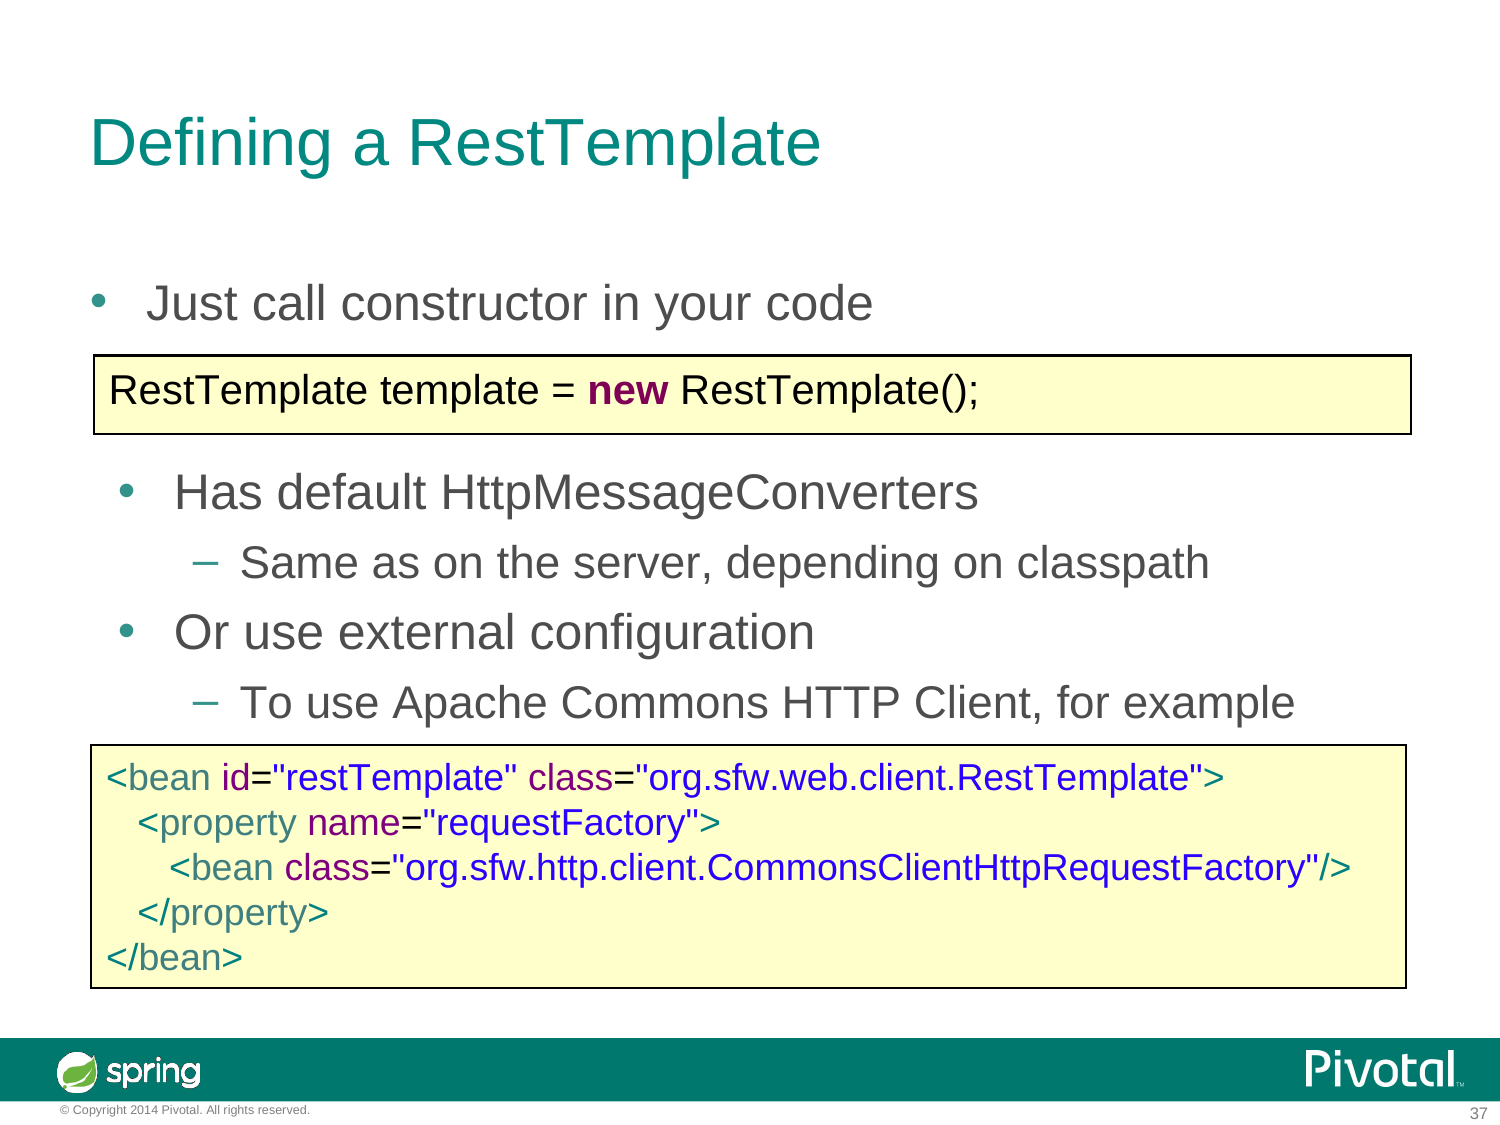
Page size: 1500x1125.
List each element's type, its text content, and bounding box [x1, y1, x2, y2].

text_box RestTemplate template = new RestTemplate(); [93, 355, 1412, 434]
picture [1306, 1050, 1464, 1087]
picture [32, 1041, 210, 1103]
list Just call constructor in your code [75, 262, 1426, 1005]
list Has default HttpMessageConverters Same as on the server, depending on classpath Or use external configuration To use Apache Commons HTTP Client, for example [103, 452, 1394, 738]
title Defining a RestTemplate [75, 45, 1426, 233]
text_box <bean id="restTemplate" class="org.sfw.web.client.RestTemplate"> <property name="requestFactory"> <bean class="org.sfw.http.client.CommonsClientHttpRequestFactory"/> </property> </bean> [91, 745, 1407, 989]
